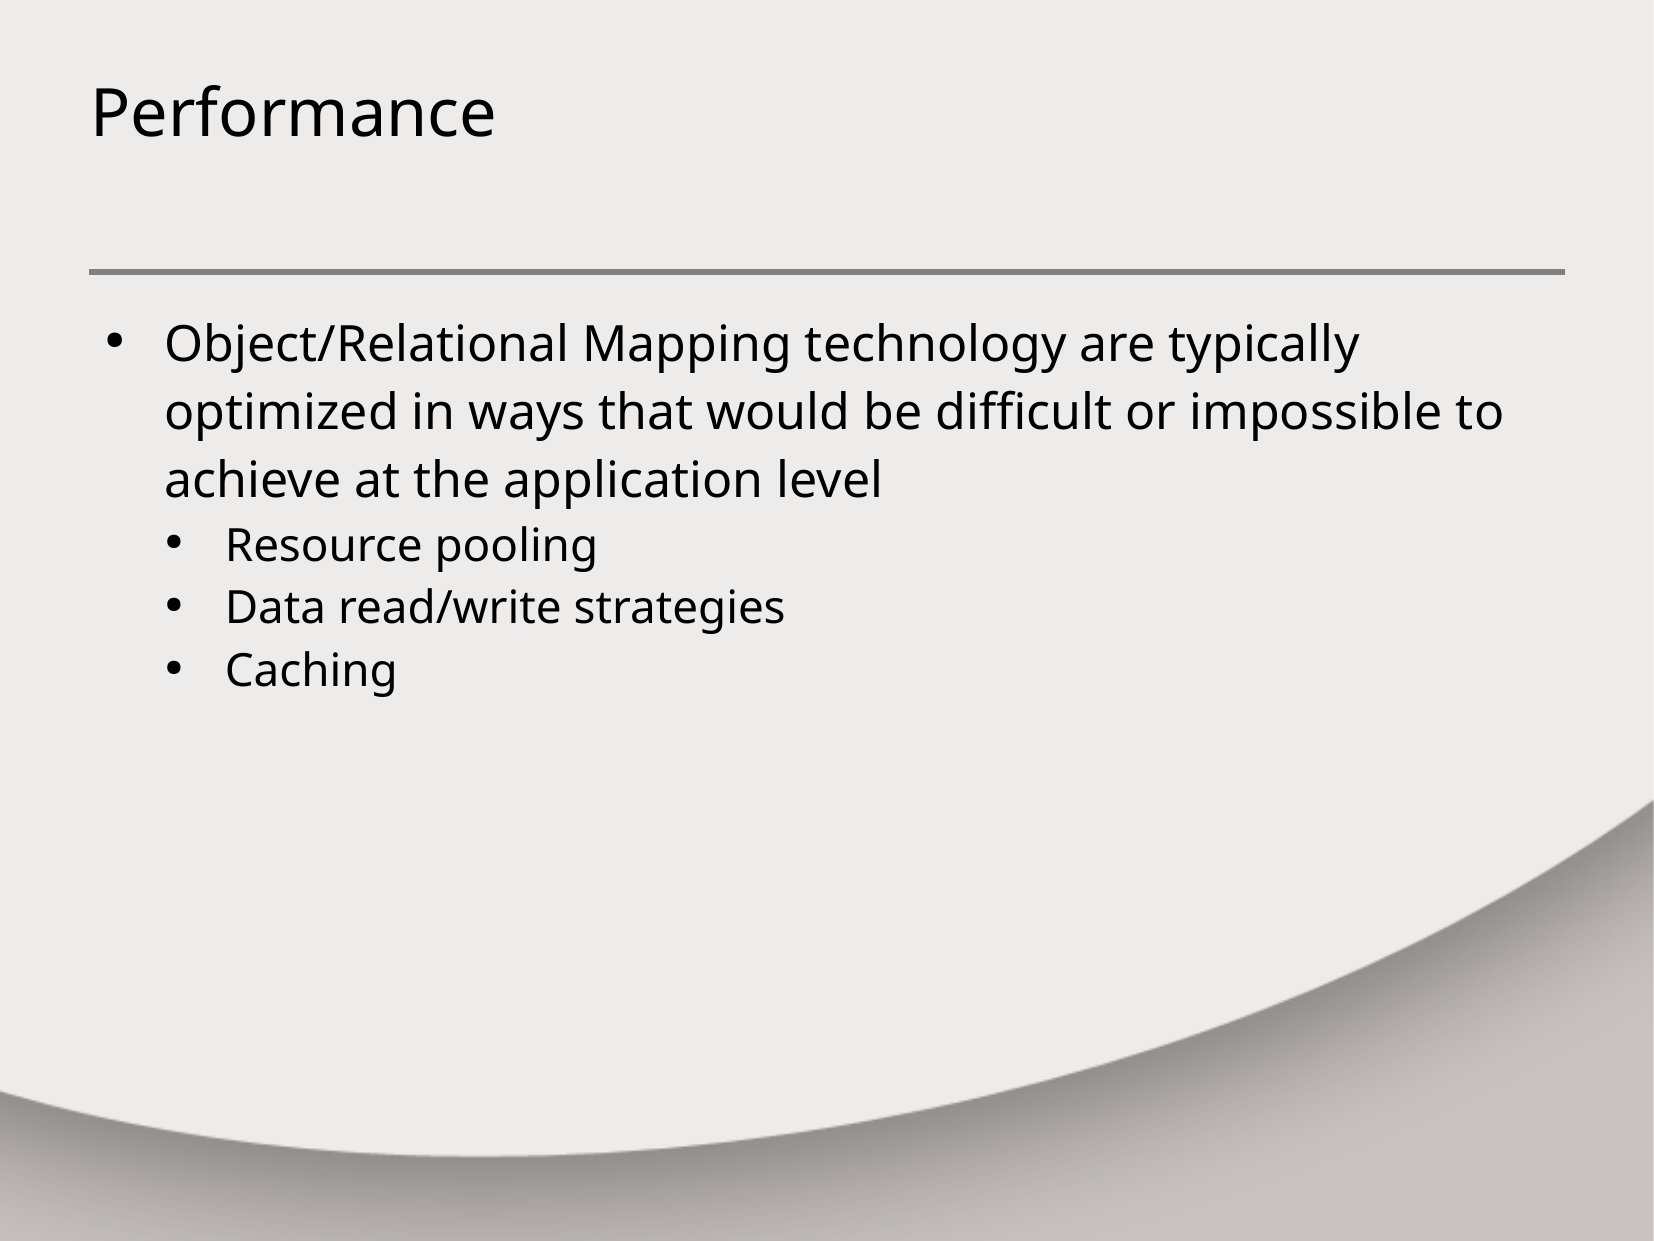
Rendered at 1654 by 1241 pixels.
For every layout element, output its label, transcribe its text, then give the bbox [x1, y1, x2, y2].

title Performance [90, 75, 1566, 238]
text_box Object/Relational Mapping technology are typically optimized in ways that would be difficult or impossible to achieve at the application level Resource pooling Data read/write strategies Caching [90, 300, 1567, 1157]
picture [0, 0, 1654, 1241]
